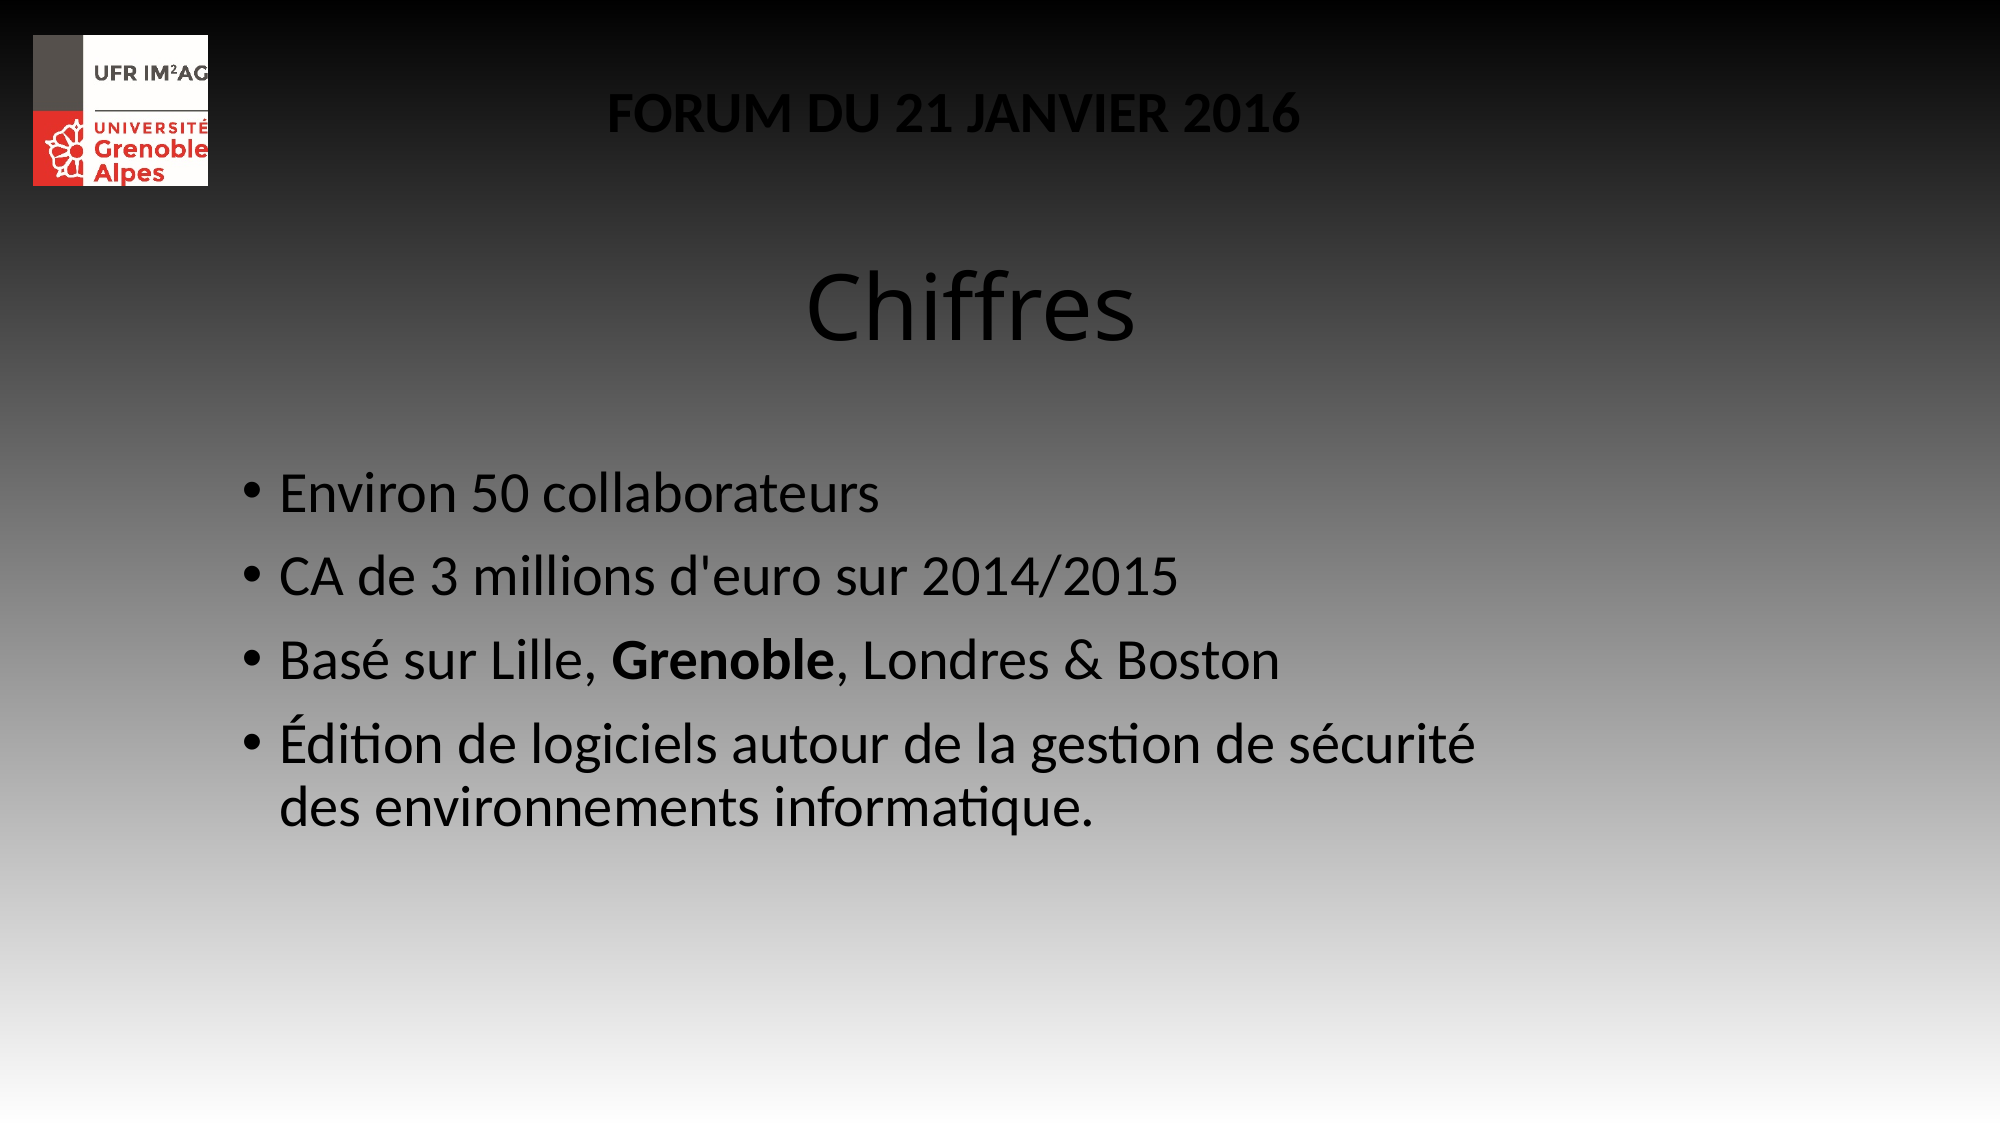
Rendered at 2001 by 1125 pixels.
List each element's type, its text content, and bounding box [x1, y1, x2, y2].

text_box FORUM DU 21 JANVIER 2016 [592, 67, 1350, 153]
title Chiffres [296, 233, 1647, 374]
picture [33, 35, 208, 186]
list Environ 50 collaborateurs CA de 3 millions d'euro sur 2014/2015 Basé sur Lille, Grenoble, Londres & Boston Édition de logiciels autour de la gestion de sécurité des environnements informatique. [226, 454, 1577, 1038]
